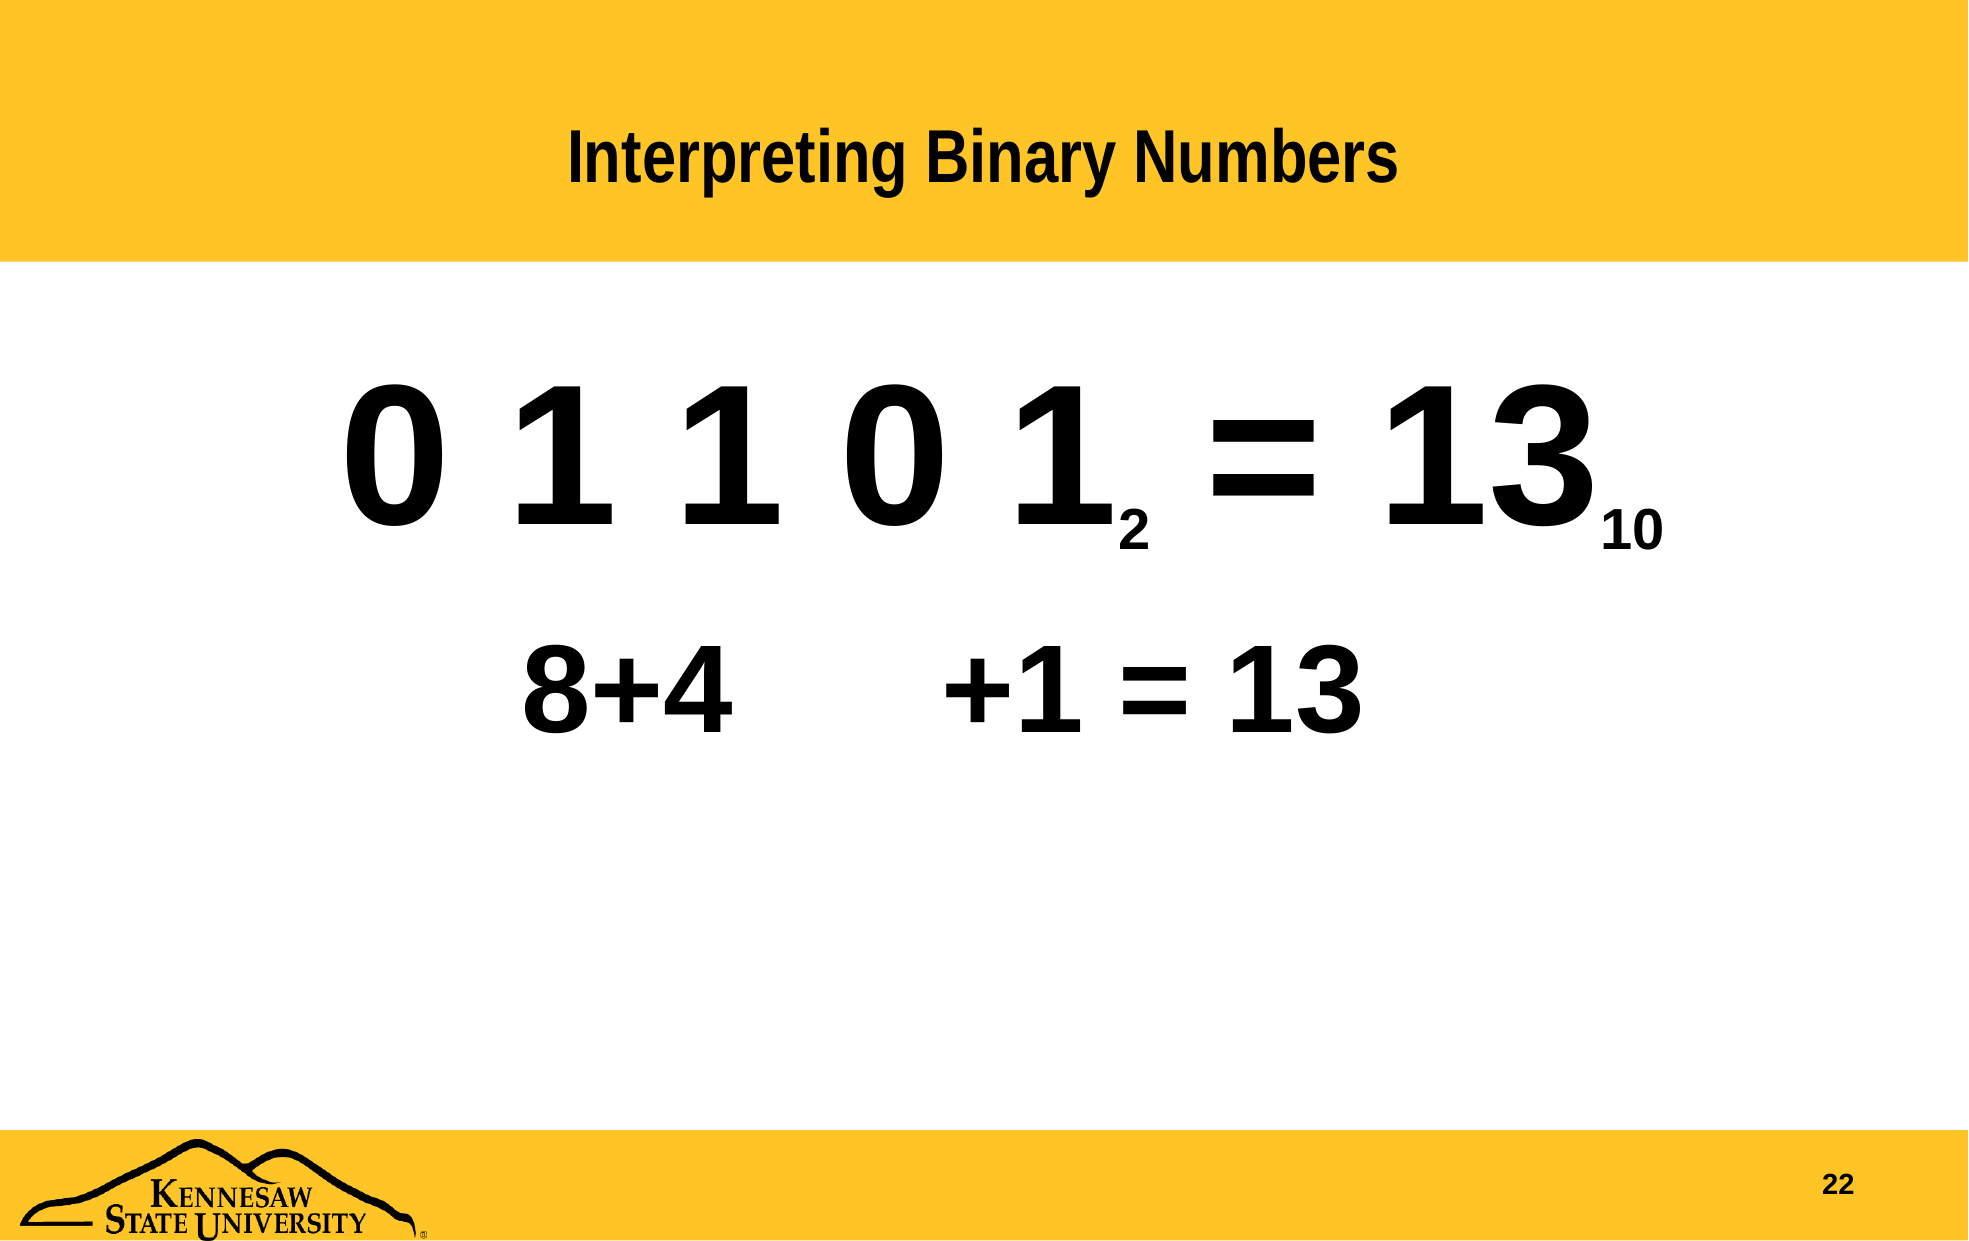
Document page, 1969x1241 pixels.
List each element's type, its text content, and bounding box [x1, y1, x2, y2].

text_box 8+4 +1 = 13 [282, 599, 1381, 765]
title Interpreting Binary Numbers [98, 49, 1870, 257]
slide_number <number> [1410, 1149, 1870, 1216]
picture [20, 1139, 427, 1241]
text_box 0 1 1 0 12 = 1310 [282, 316, 1722, 572]
